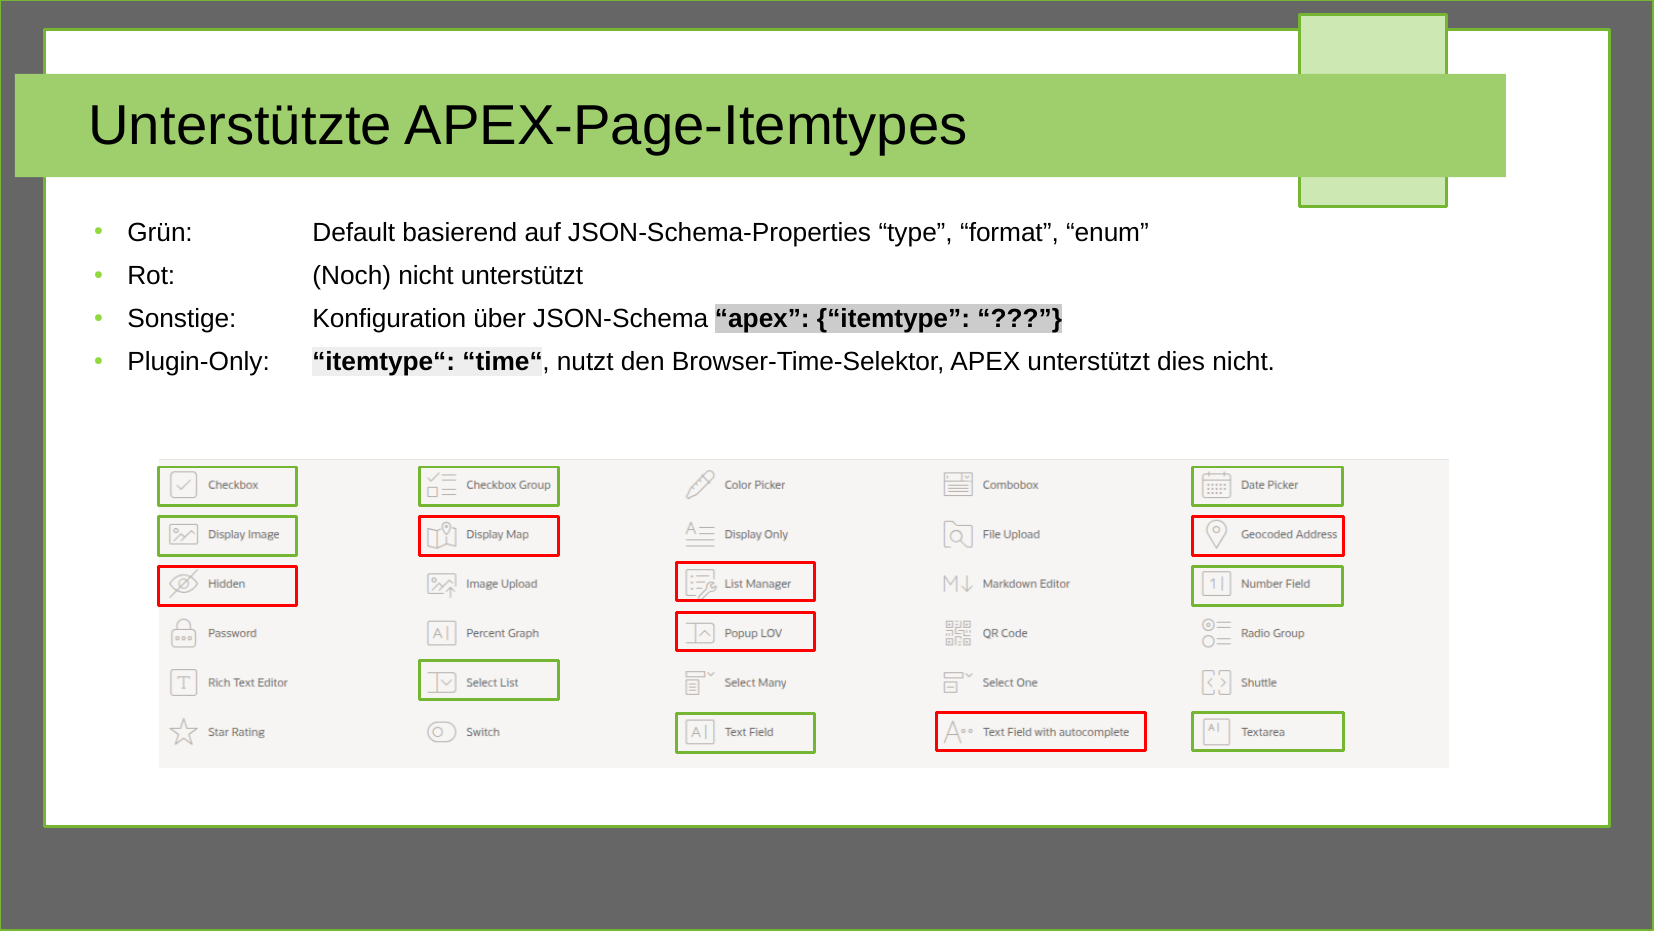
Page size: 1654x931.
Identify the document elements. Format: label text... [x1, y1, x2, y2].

list Grün: Default basierend auf JSON-Schema-Properties “type”, “format”, “enum” Rot: (Noch) nicht unterstützt Sonstige: Konfiguration über JSON-Schema “apex”: {“itemtype”: “???”} Plugin-Only: “itemtype“: “time“, nutzt den Browser-Time-Selektor, APEX unterstützt dies nicht. [82, 217, 1571, 379]
picture [160, 568, 295, 604]
picture [160, 518, 295, 554]
picture [159, 459, 1449, 768]
title Unterstützte APEX-Page-Itemtypes [88, 73, 1506, 178]
picture [160, 468, 295, 504]
